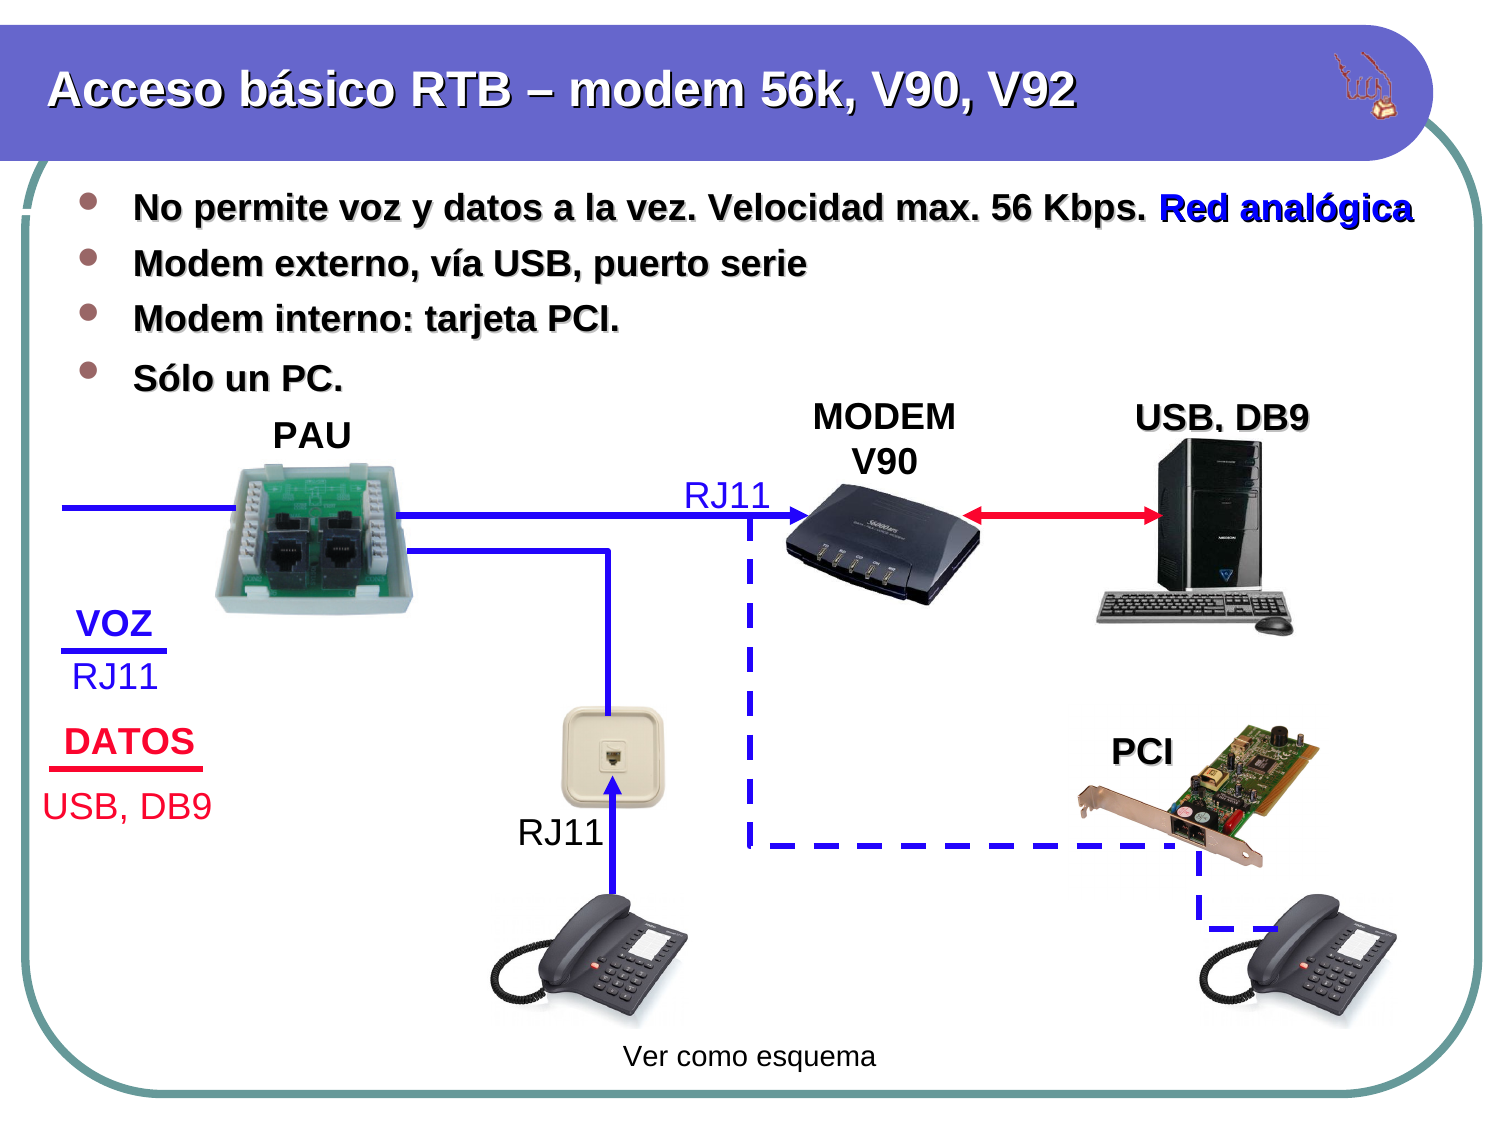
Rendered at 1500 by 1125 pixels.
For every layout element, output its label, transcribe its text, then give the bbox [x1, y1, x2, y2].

text_box RJ11 [46, 644, 174, 705]
list No permite voz y datos a la vez. Velocidad max. 56 Kbps. Red analógica Modem externo, vía USB, puerto serie Modem interno: tarjeta PCI. Sólo un PC. [62, 175, 1468, 408]
title Acceso básico RTB – modem 56k, V90, V92 [31, 10, 1347, 161]
picture [1068, 704, 1406, 1029]
picture [1092, 432, 1299, 640]
text_box USB, DB9 [1244, 410, 1254, 426]
text_box MODEM V90 [786, 384, 983, 490]
text_box RJ11 [657, 463, 786, 512]
text_box RJ11 [657, 519, 786, 524]
text_box DATOS [49, 709, 215, 771]
text_box VOZ [60, 591, 179, 653]
picture [478, 881, 697, 1029]
picture [206, 456, 419, 621]
text_box USB, DB9 [0, 774, 258, 835]
text_box USB, DB9 [1092, 385, 1353, 447]
picture [773, 468, 997, 616]
picture [560, 704, 667, 810]
text_box RJ11 [491, 800, 620, 862]
text_box Ver como esquema [590, 1029, 910, 1081]
text_box PAU [252, 403, 372, 456]
picture [1333, 52, 1412, 131]
text_box PCI [1062, 719, 1223, 780]
